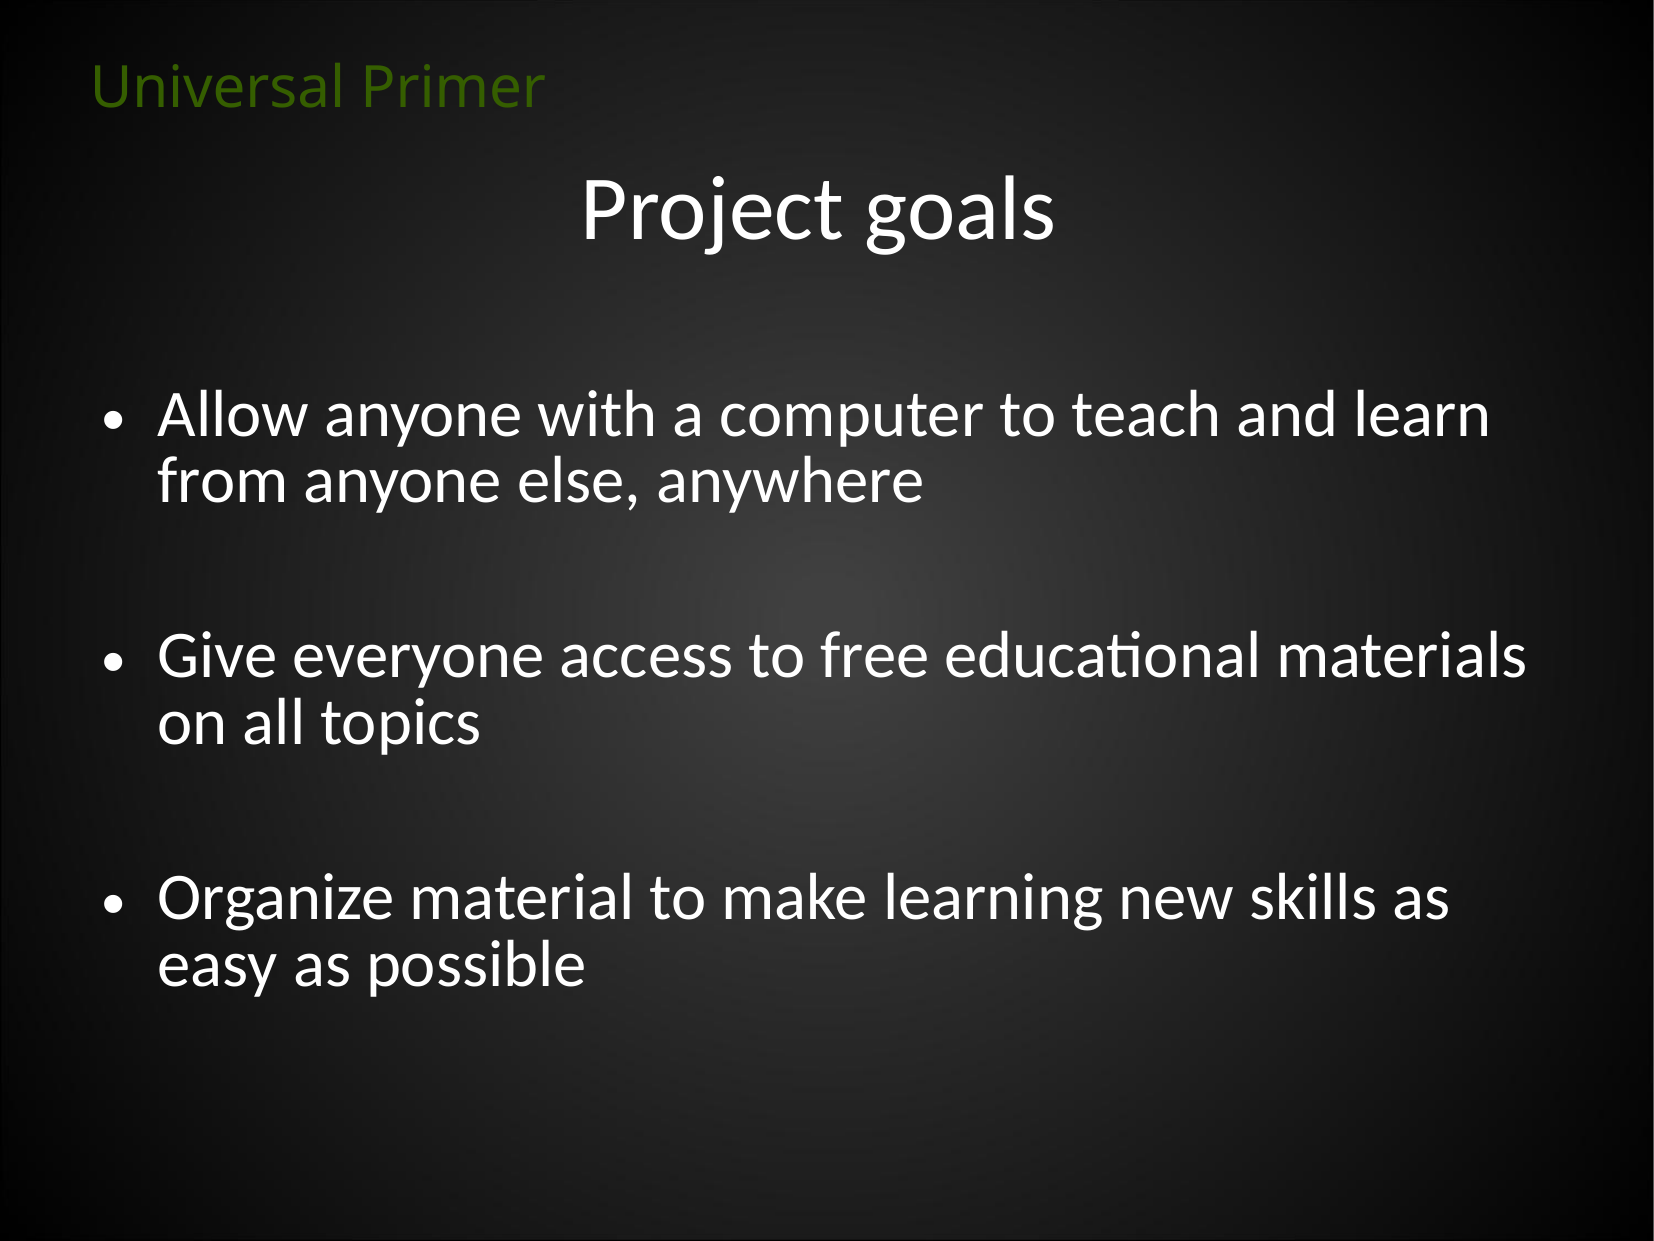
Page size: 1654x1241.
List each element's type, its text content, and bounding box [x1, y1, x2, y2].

list Allow anyone with a computer to teach and learn from anyone else, anywhere Give everyone access to free educational materials on all topics Organize material to make learning new skills as easy as possible [86, 378, 1576, 1197]
title Project goals [75, 133, 1564, 301]
picture [0, 0, 1654, 1241]
